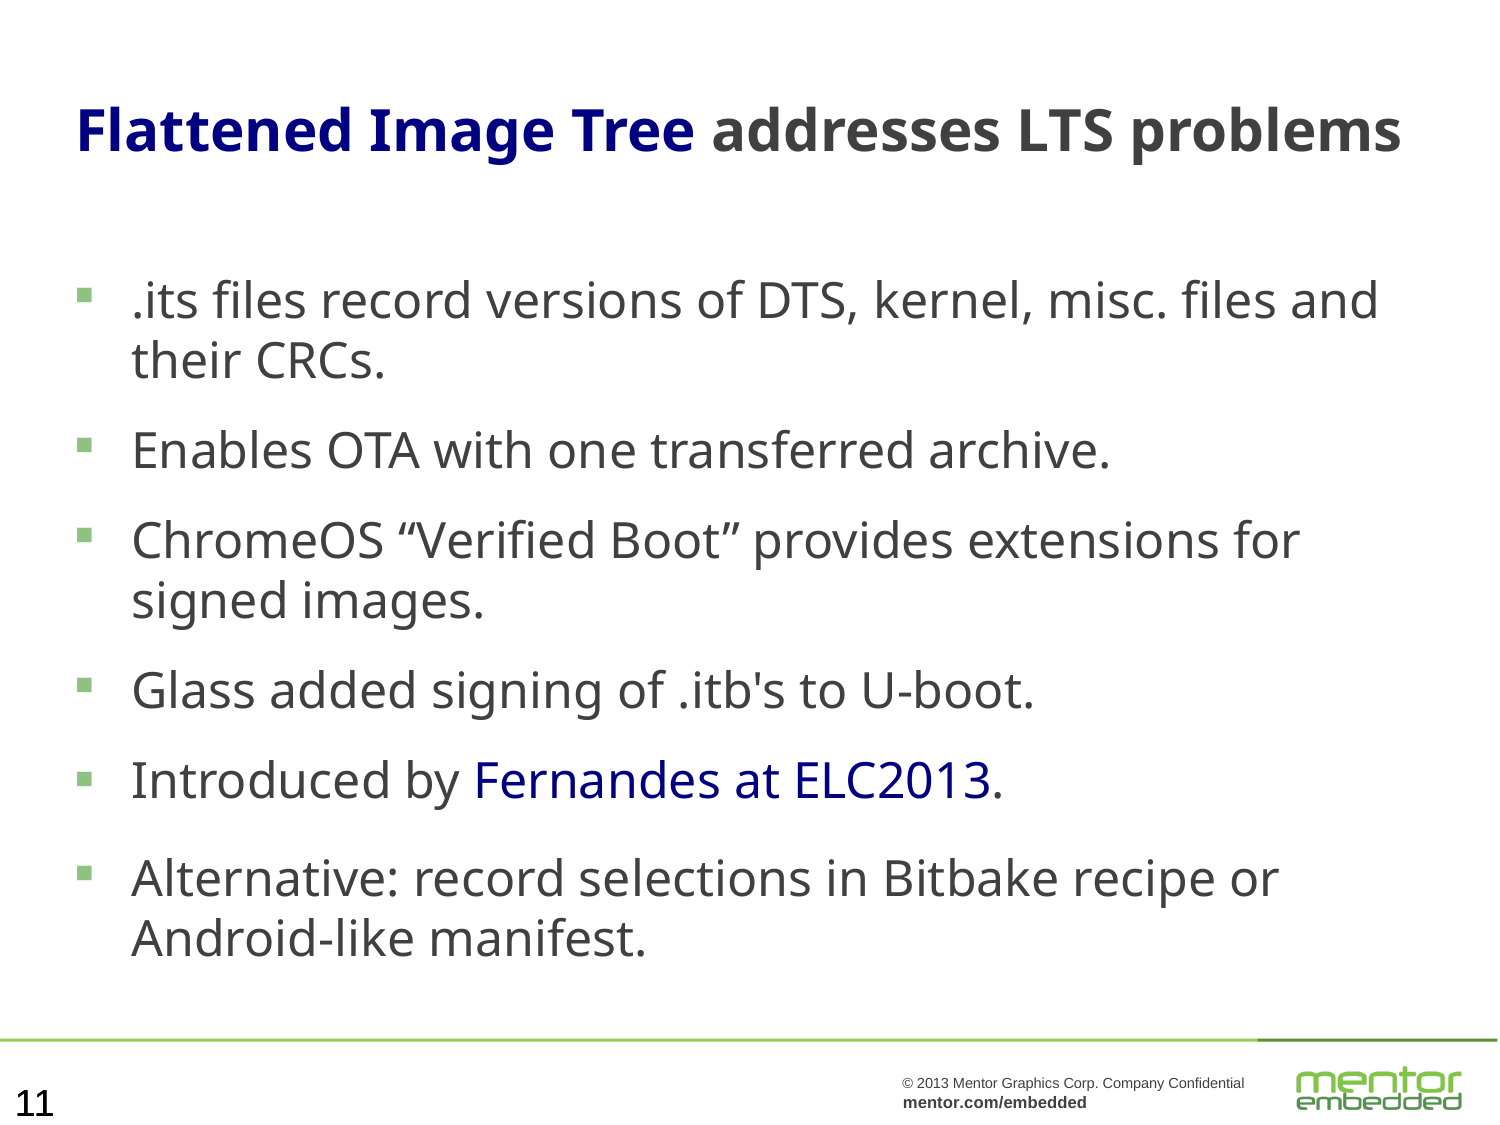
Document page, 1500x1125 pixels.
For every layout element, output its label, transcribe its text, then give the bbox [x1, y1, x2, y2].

title Flattened Image Tree addresses LTS problems [0, 24, 1500, 180]
picture [1292, 1062, 1464, 1114]
list .its files record versions of DTS, kernel, misc. files and their CRCs. Enables OTA with one transferred archive. ChromeOS “Verified Boot” provides extensions for signed images. Glass added signing of .itb's to U-boot. Introduced by Fernandes at ELC2013. Alternative: record selections in Bitbake recipe or Android-like manifest. [0, 260, 1500, 966]
